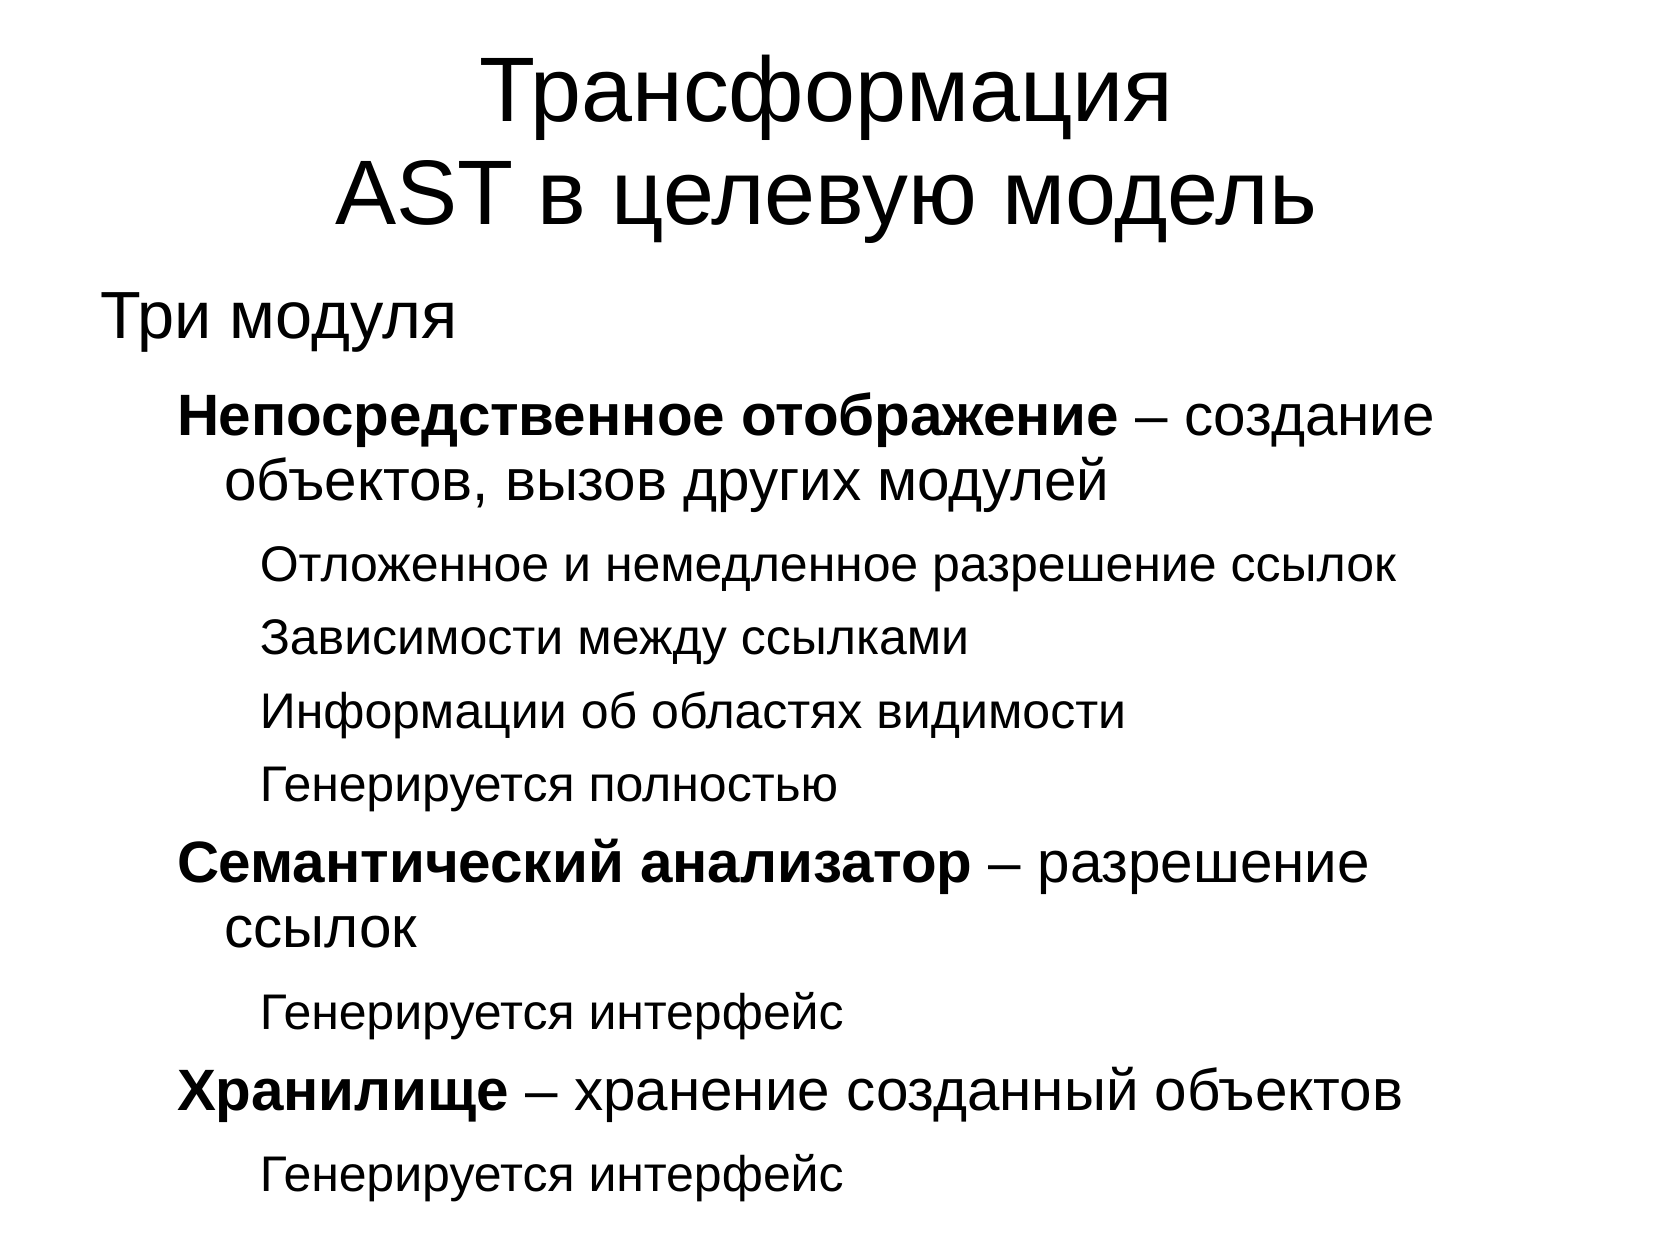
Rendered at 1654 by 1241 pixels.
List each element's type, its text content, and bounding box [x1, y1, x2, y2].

title Трансформация AST в целевую модель [82, 38, 1571, 244]
list Три модуля Непосредственное отображение – создание объектов, вызов других модулей Отложенное и немедленное разрешение ссылок Зависимости между ссылками Информации об областях видимости Генерируется полностью Семантический анализатор – разрешение ссылок Генерируется интерфейс Хранилище – хранение созданный объектов Генерируется интерфейс [82, 278, 1571, 1206]
